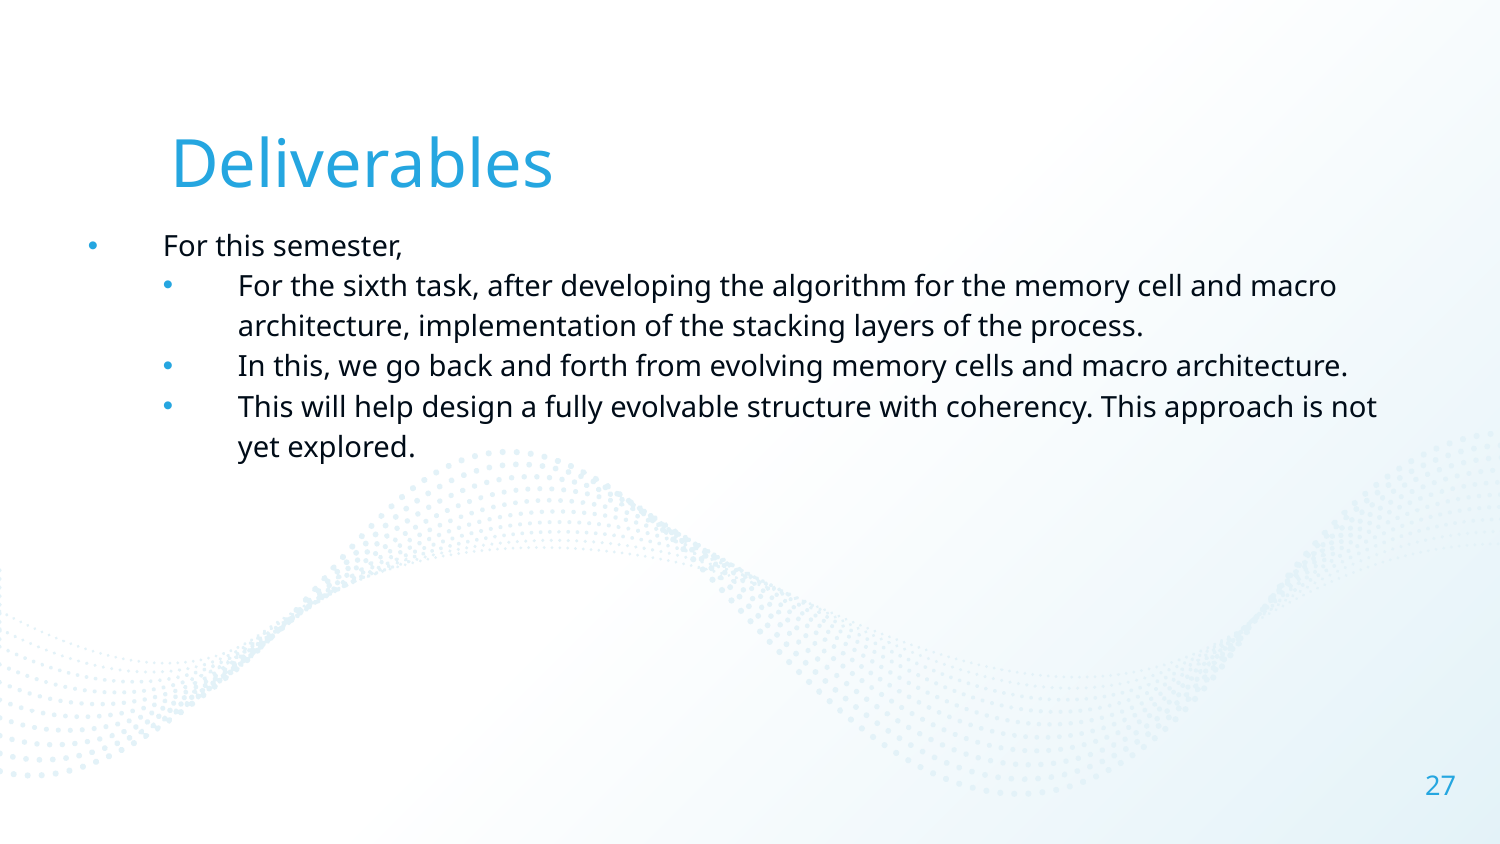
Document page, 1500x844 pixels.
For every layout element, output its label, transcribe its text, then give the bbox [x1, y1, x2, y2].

slide_number <number> [1366, 754, 1457, 819]
title Deliverables [170, 137, 1330, 203]
list For this semester, For the sixth task, after developing the algorithm for the memory cell and macro architecture, implementation of the stacking layers of the process. In this, we go back and forth from evolving memory cells and macro architecture. This will help design a fully evolvable structure with coherency. This approach is not yet explored. [87, 222, 1414, 740]
